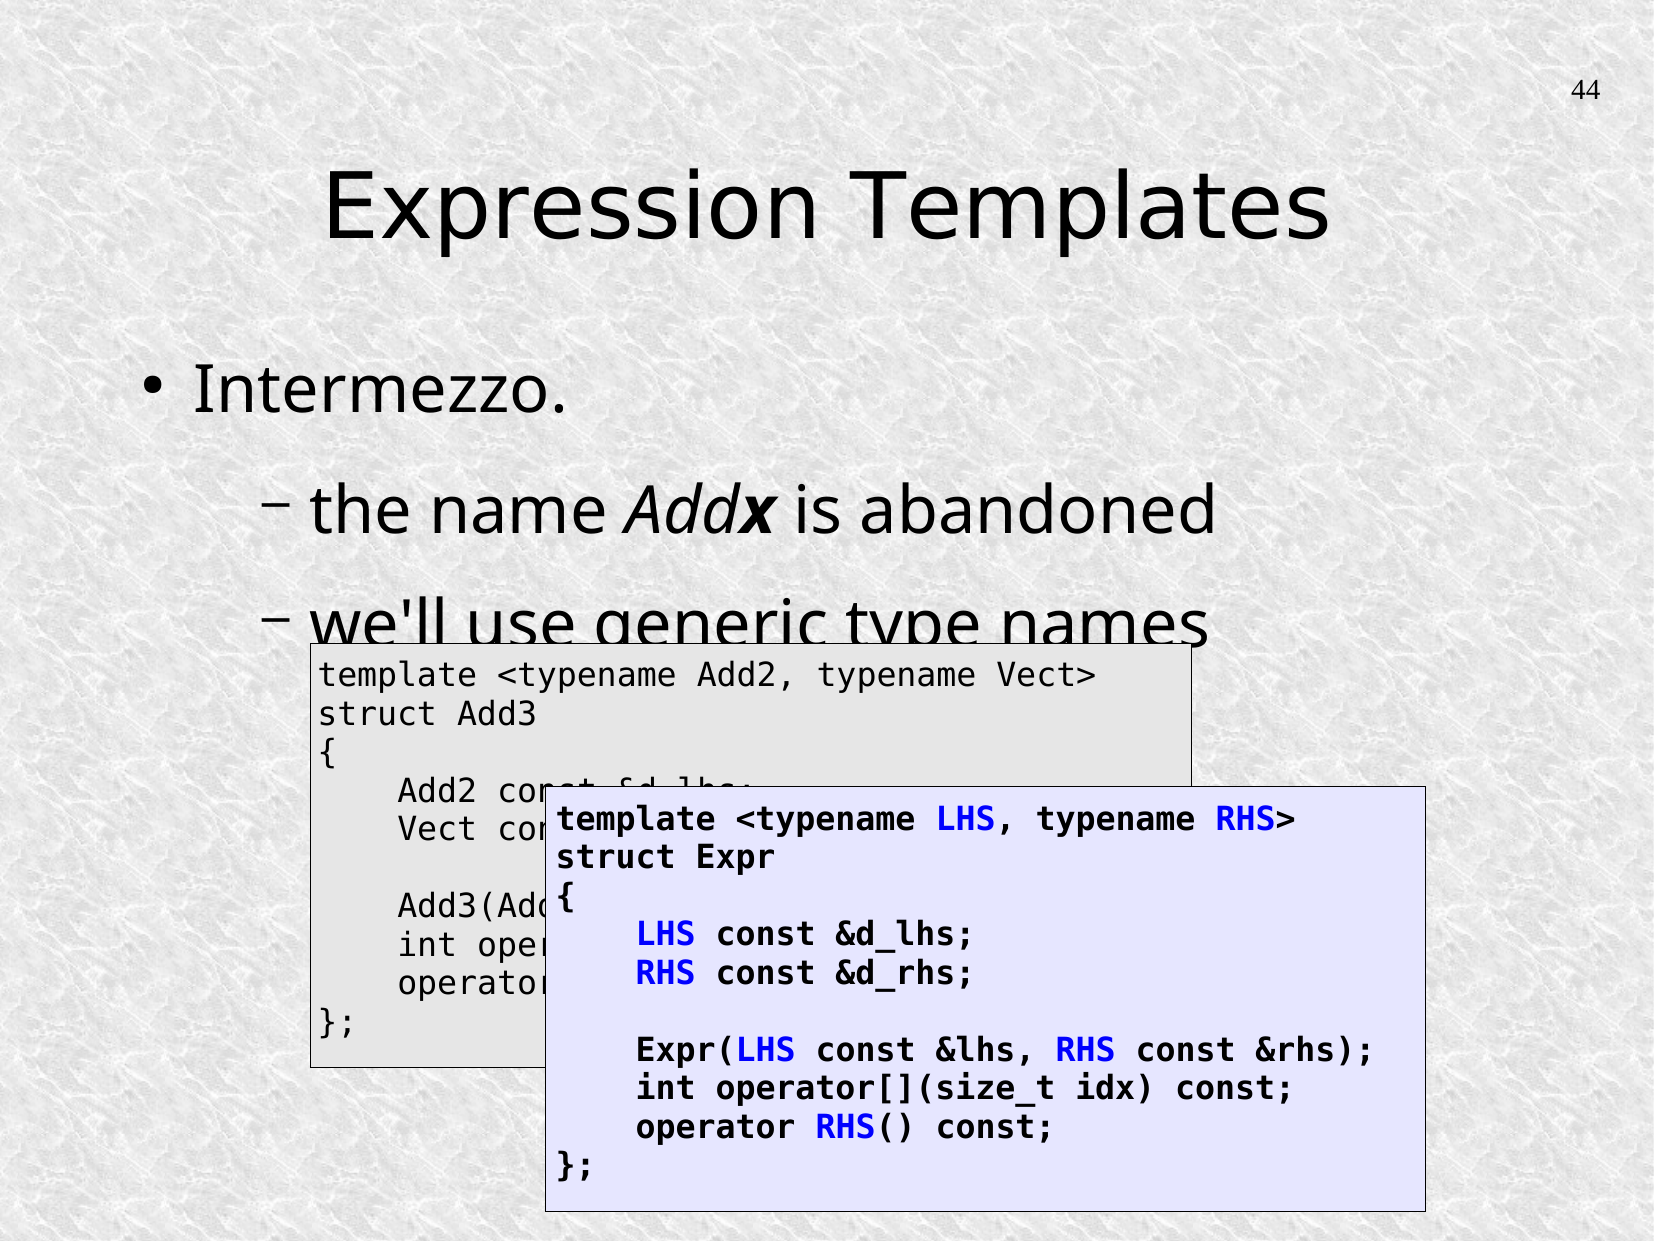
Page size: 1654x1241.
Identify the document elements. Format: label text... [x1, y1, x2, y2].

text_box template <typename LHS, typename RHS> struct Expr { LHS const &d_lhs; RHS const &d_rhs; Expr(LHS const &lhs, RHS const &rhs); int operator[](size_t idx) const; operator RHS() const; }; [555, 799, 1416, 1224]
text_box [310, 643, 1426, 1212]
title Expression Templates [121, 102, 1534, 310]
text_box template <typename Add2, typename Vect> struct Add3 { Add2 const &d_lhs; Vect const &d_rhs; Add3(Add2 const &lhs, Vect const &rhs); int operator[](size_t idx) const; operator Vect() const; }; [317, 655, 1178, 1080]
picture [0, 0, 1654, 1241]
list Intermezzo. the name Addx is abandoned we'll use generic type names [123, 341, 1536, 1241]
